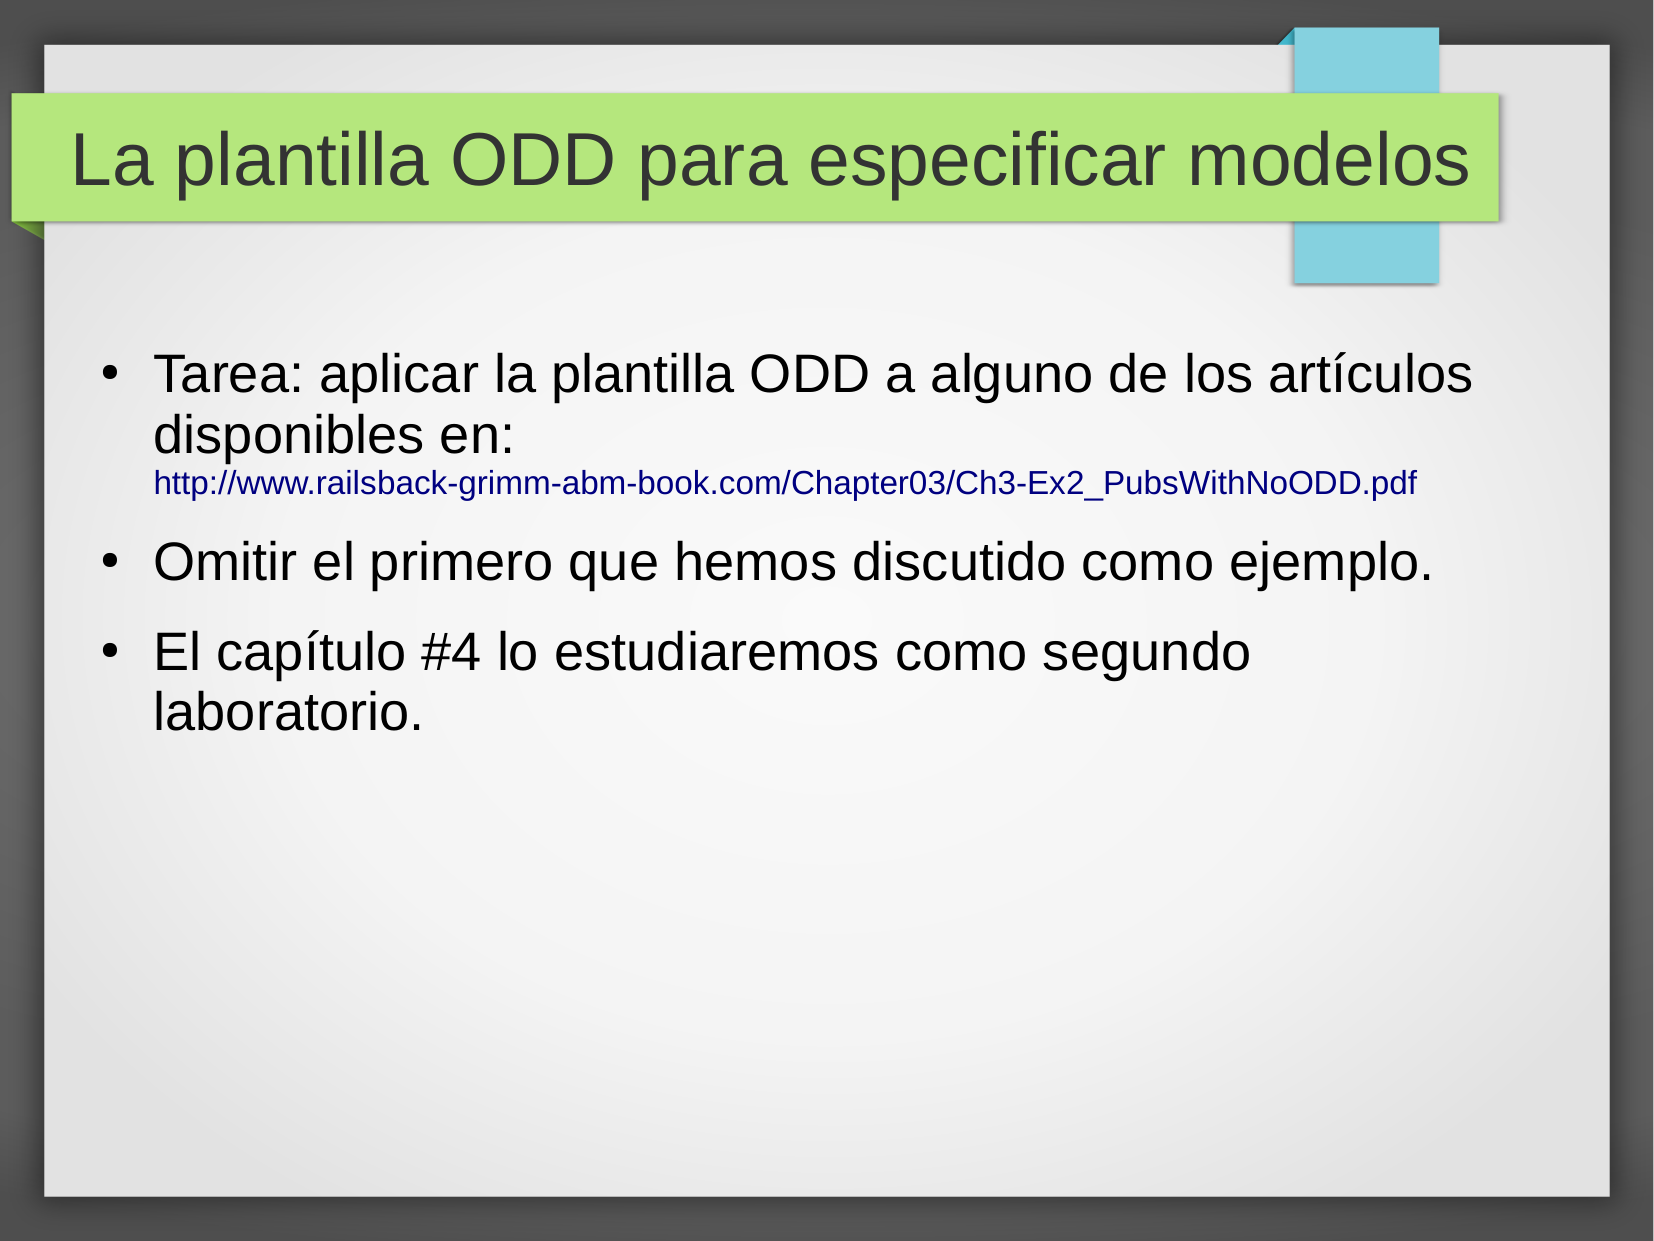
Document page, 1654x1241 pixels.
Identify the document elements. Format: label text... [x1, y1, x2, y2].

title La plantilla ODD para especificar modelos [70, 106, 1477, 213]
list Tarea: aplicar la plantilla ODD a alguno de los artículos disponibles en: http://www.railsback-grimm-abm-book.com/Chapter03/Ch3-Ex2_PubsWithNoODD.pdf Omitir el primero que hemos discutido como ejemplo. El capítulo #4 lo estudiaremos como segundo laboratorio. [82, 343, 1538, 1063]
picture [0, 0, 1654, 1241]
